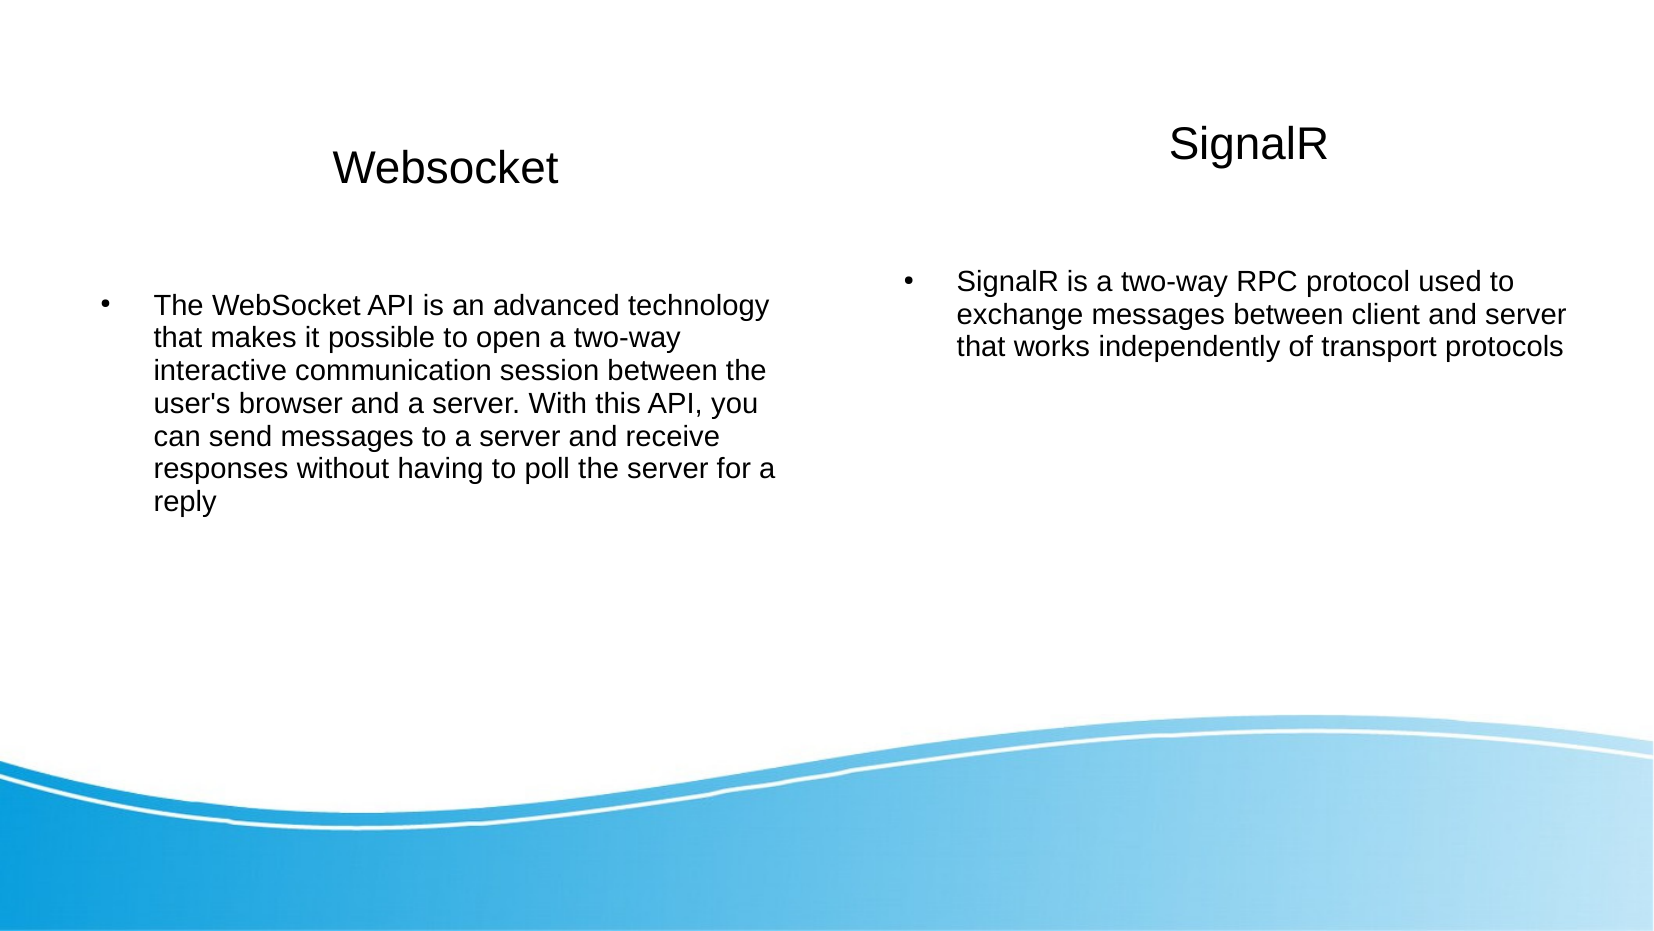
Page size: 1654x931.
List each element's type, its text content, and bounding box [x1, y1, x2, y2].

list SignalR SignalR is a two-way RPC protocol used to exchange messages between client and server that works independently of transport protocols [885, 118, 1613, 674]
picture [0, 714, 1654, 931]
list Websocket The WebSocket API is an advanced technology that makes it possible to open a two-way interactive communication session between the user's browser and a server. With this API, you can send messages to a server and receive responses without having to poll the server for a reply [82, 141, 809, 603]
